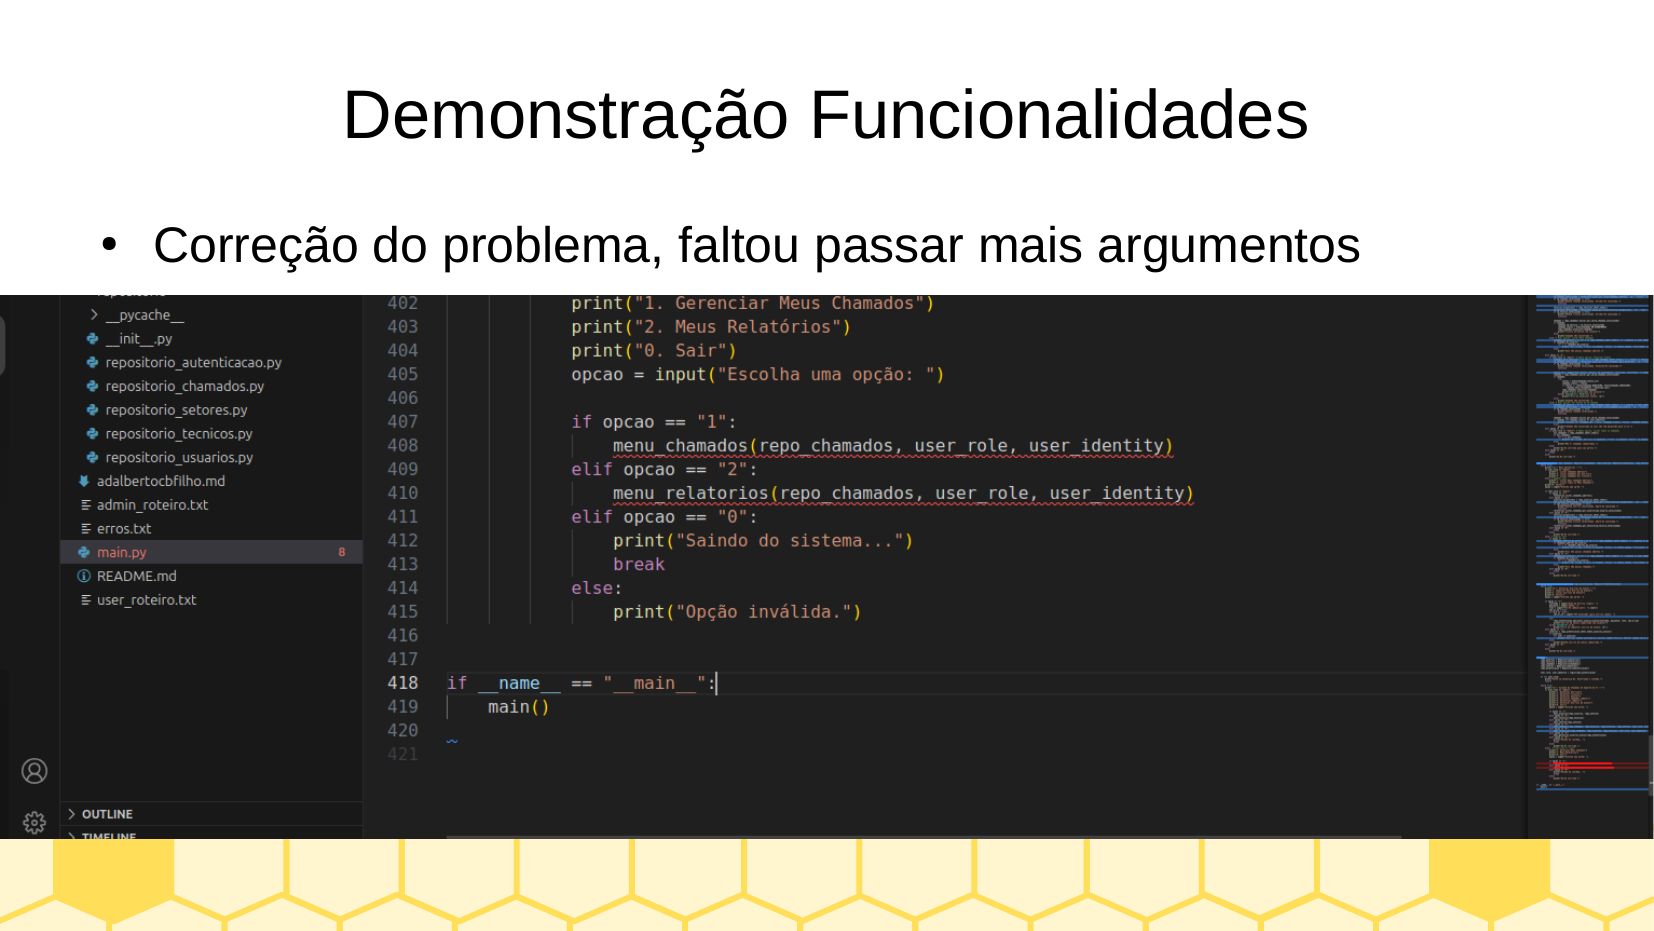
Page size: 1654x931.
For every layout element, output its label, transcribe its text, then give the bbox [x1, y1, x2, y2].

list Correção do problema, faltou passar mais argumentos [82, 217, 1565, 295]
picture [0, 295, 1654, 839]
title Demonstração Funcionalidades [82, 37, 1571, 193]
